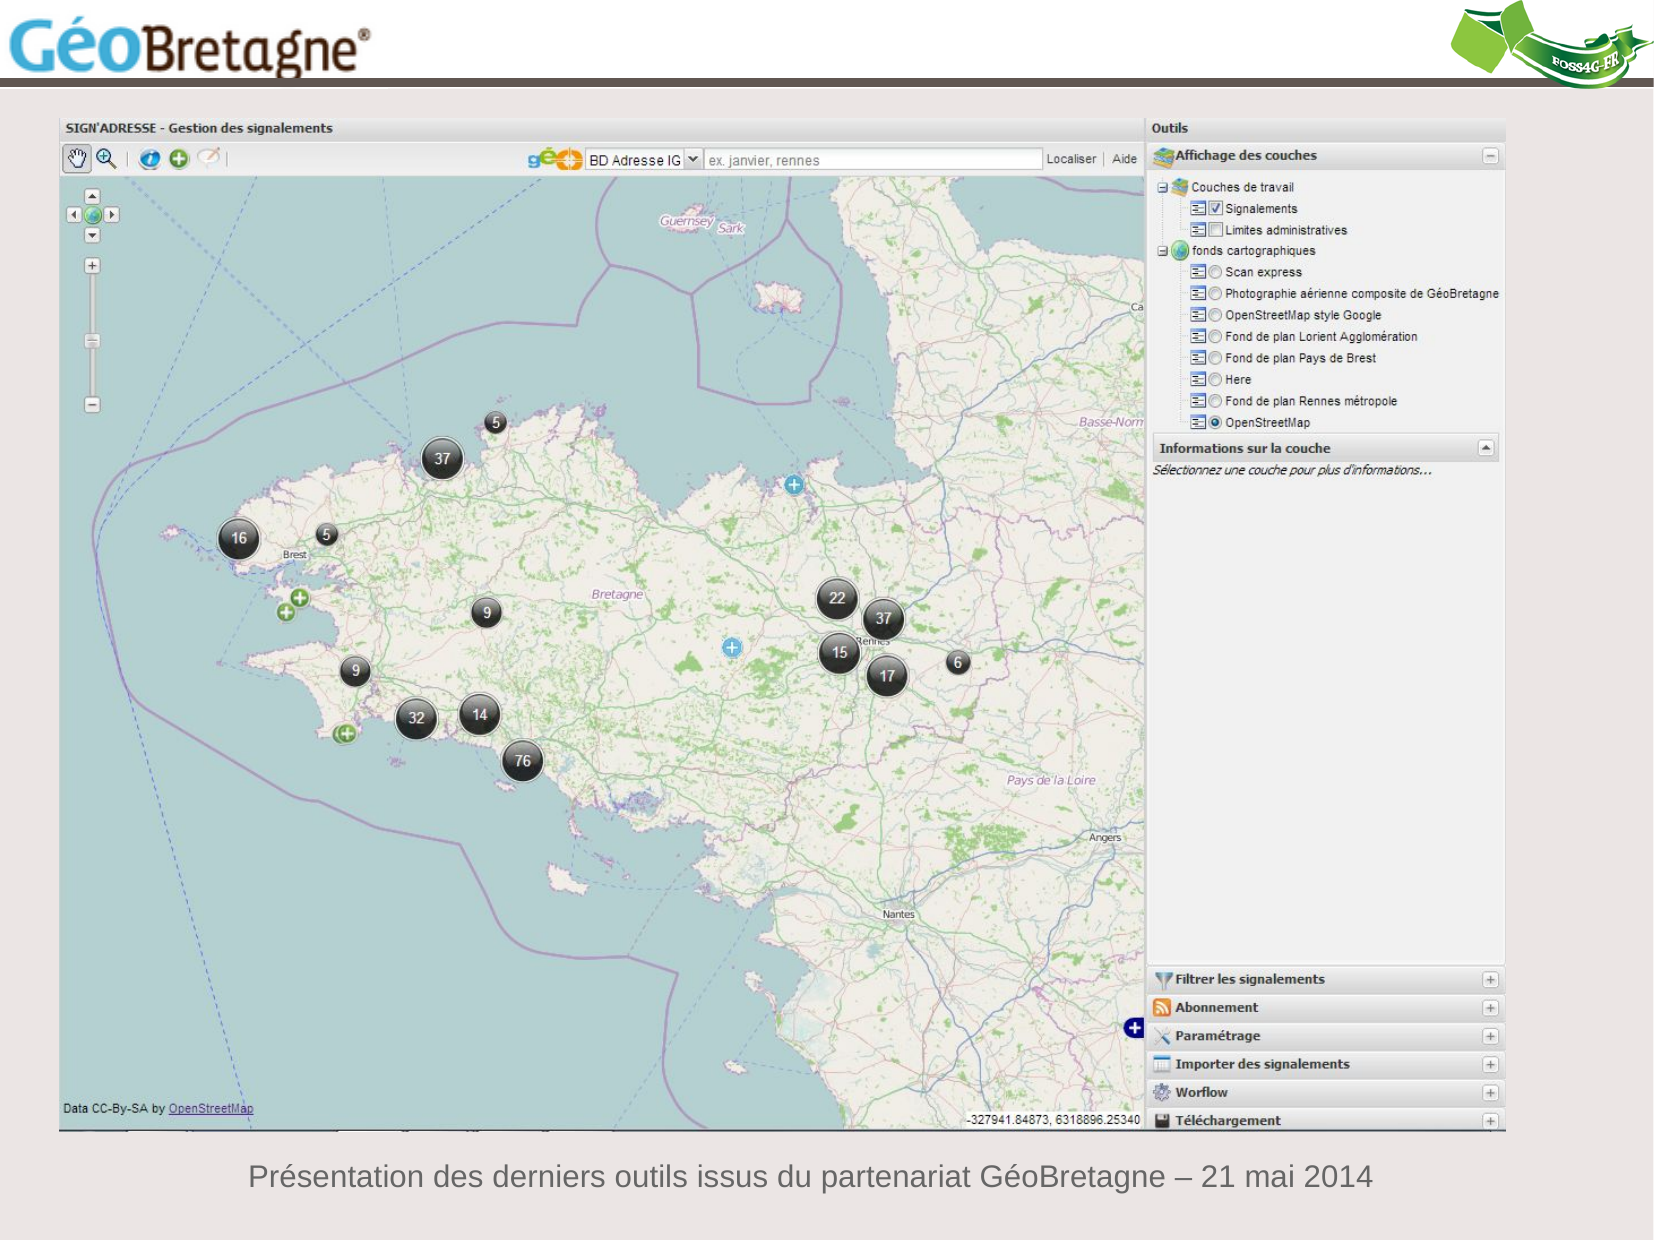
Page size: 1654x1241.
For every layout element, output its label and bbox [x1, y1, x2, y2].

picture [0, 0, 388, 78]
picture [1449, 0, 1654, 89]
picture [59, 118, 1506, 1132]
